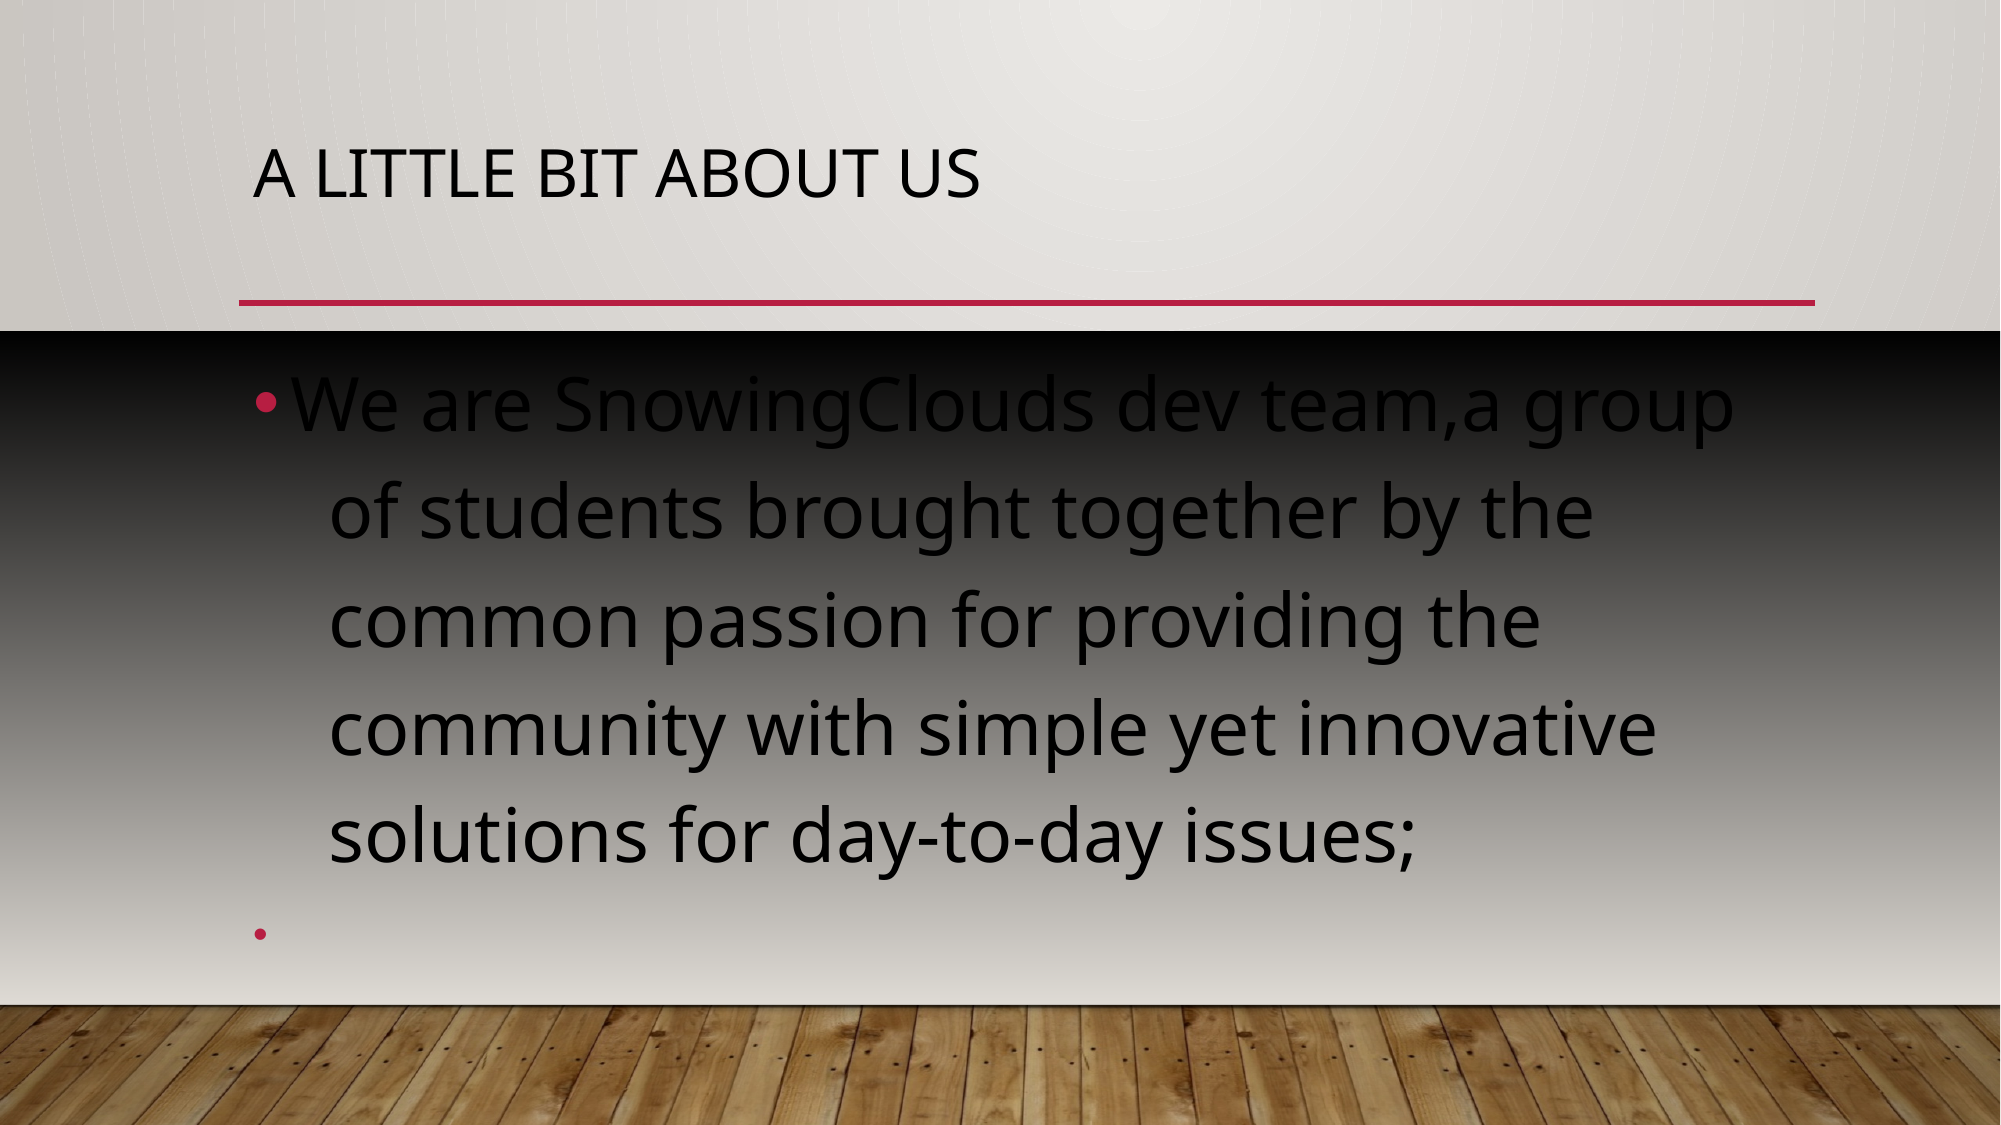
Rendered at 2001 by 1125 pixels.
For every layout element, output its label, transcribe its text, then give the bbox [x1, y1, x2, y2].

title A little bit about us [238, 131, 1814, 305]
list We are SnowingClouds dev team,a group of students brought together by the common passion for providing the community with simple yet innovative solutions for day-to-day issues; [238, 330, 1814, 897]
